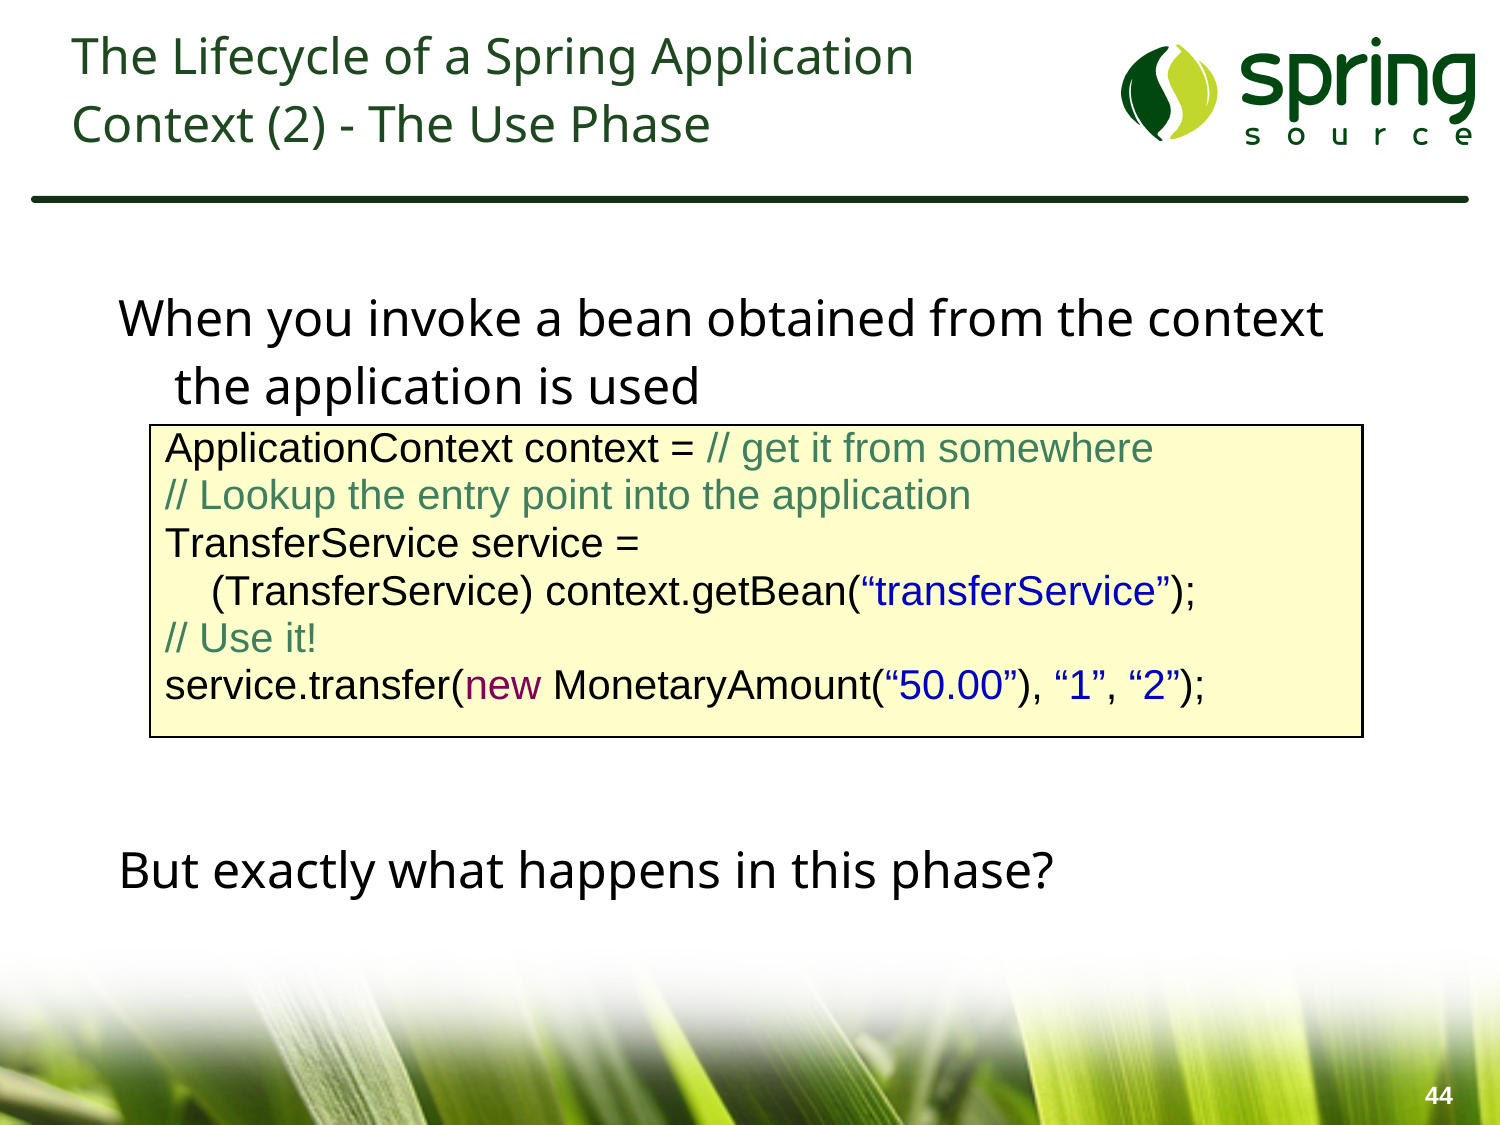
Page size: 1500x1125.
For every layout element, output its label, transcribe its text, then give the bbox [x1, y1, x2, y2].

title The Lifecycle of a Spring Application Context (2) - The Use Phase [56, 13, 1089, 176]
picture [1121, 37, 1475, 145]
picture [0, 944, 1500, 1125]
text_box ApplicationContext context = // get it from somewhere // Lookup the entry point into the application TransferService service = (TransferService) context.getBean(“transferService”); // Use it! service.transfer(new MonetaryAmount(“50.00”), “1”, “2”); [150, 424, 1363, 738]
list When you invoke a bean obtained from the context the application is used But exactly what happens in this phase? [103, 275, 1394, 938]
